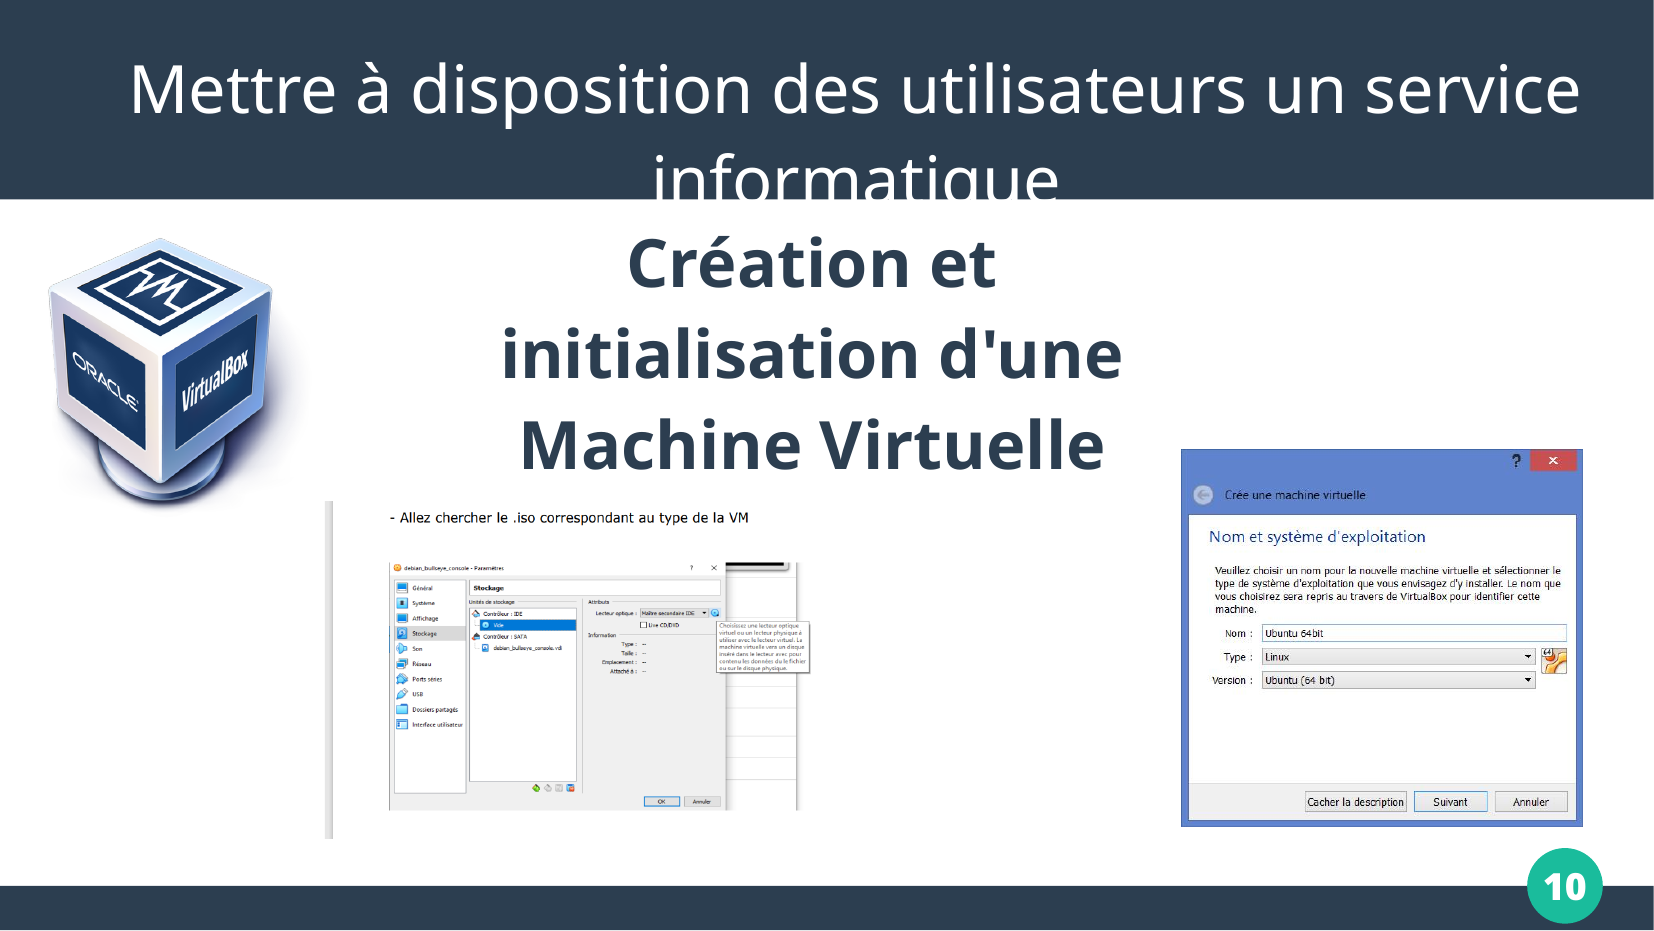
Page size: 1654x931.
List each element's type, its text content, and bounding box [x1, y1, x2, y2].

text_box Création et initialisation d'une Machine Virtuelle [413, 295, 1211, 411]
picture [37, 236, 886, 839]
text_box Mettre à disposition des utilisateurs un service informatique [29, 0, 1654, 266]
picture [1181, 449, 1583, 827]
